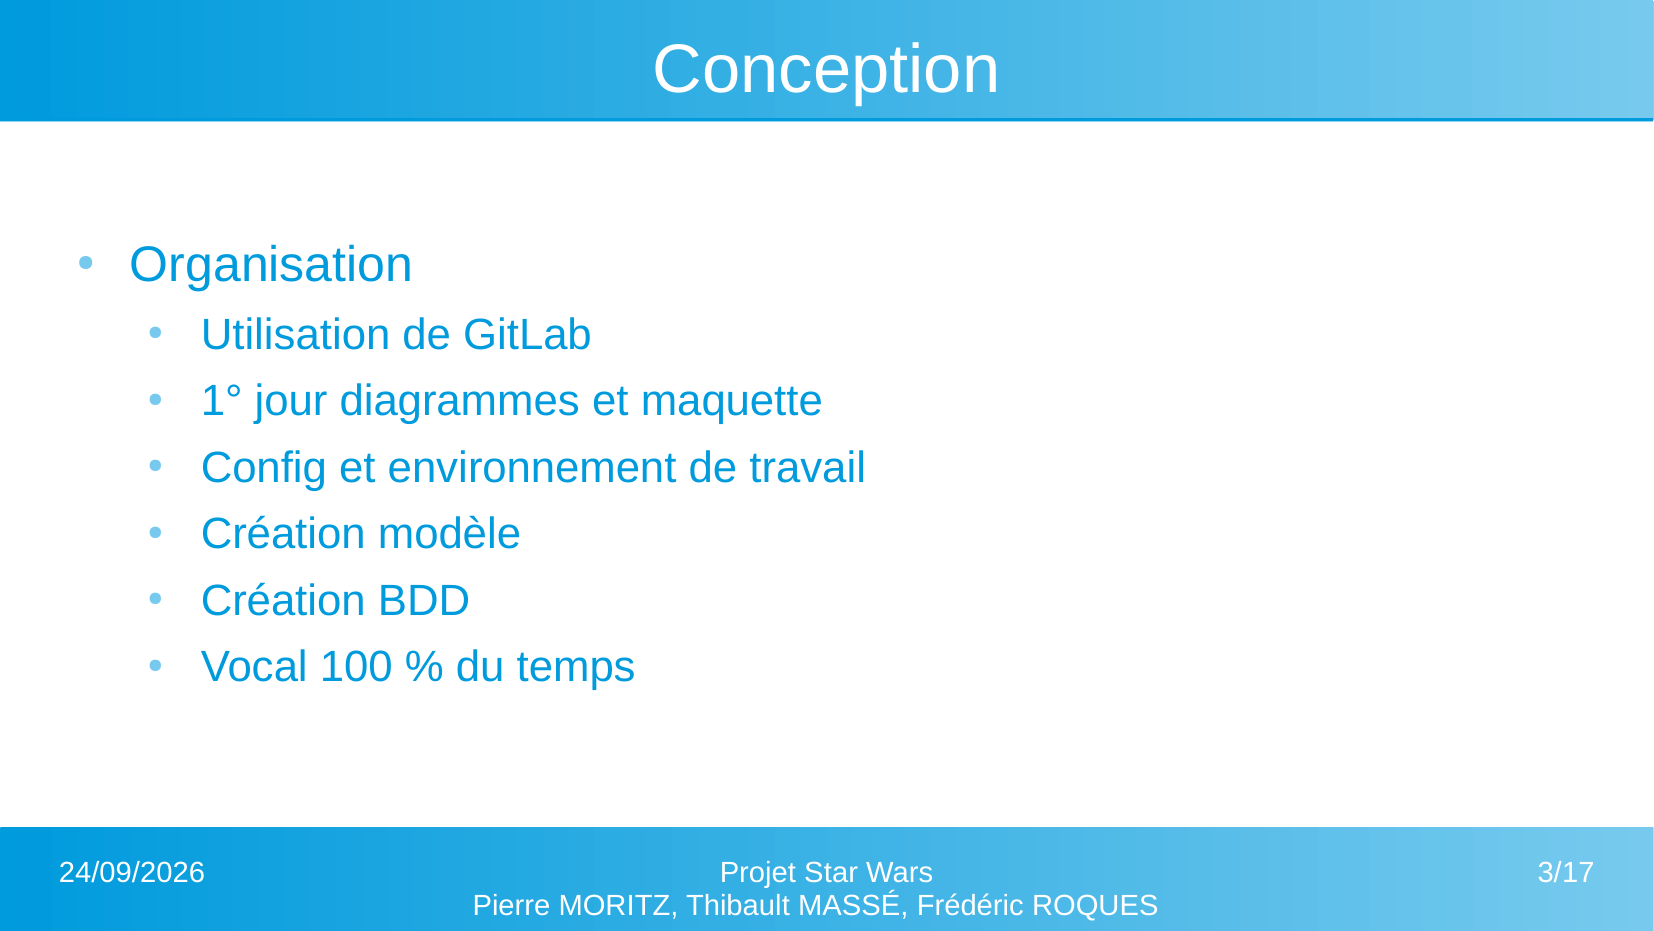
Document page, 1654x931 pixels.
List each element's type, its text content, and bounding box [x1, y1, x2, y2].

list Organisation Utilisation de GitLab 1° jour diagrammes et maquette Config et environnement de travail Création modèle Création BDD Vocal 100 % du temps [59, 236, 1595, 827]
title Conception [59, 29, 1595, 108]
